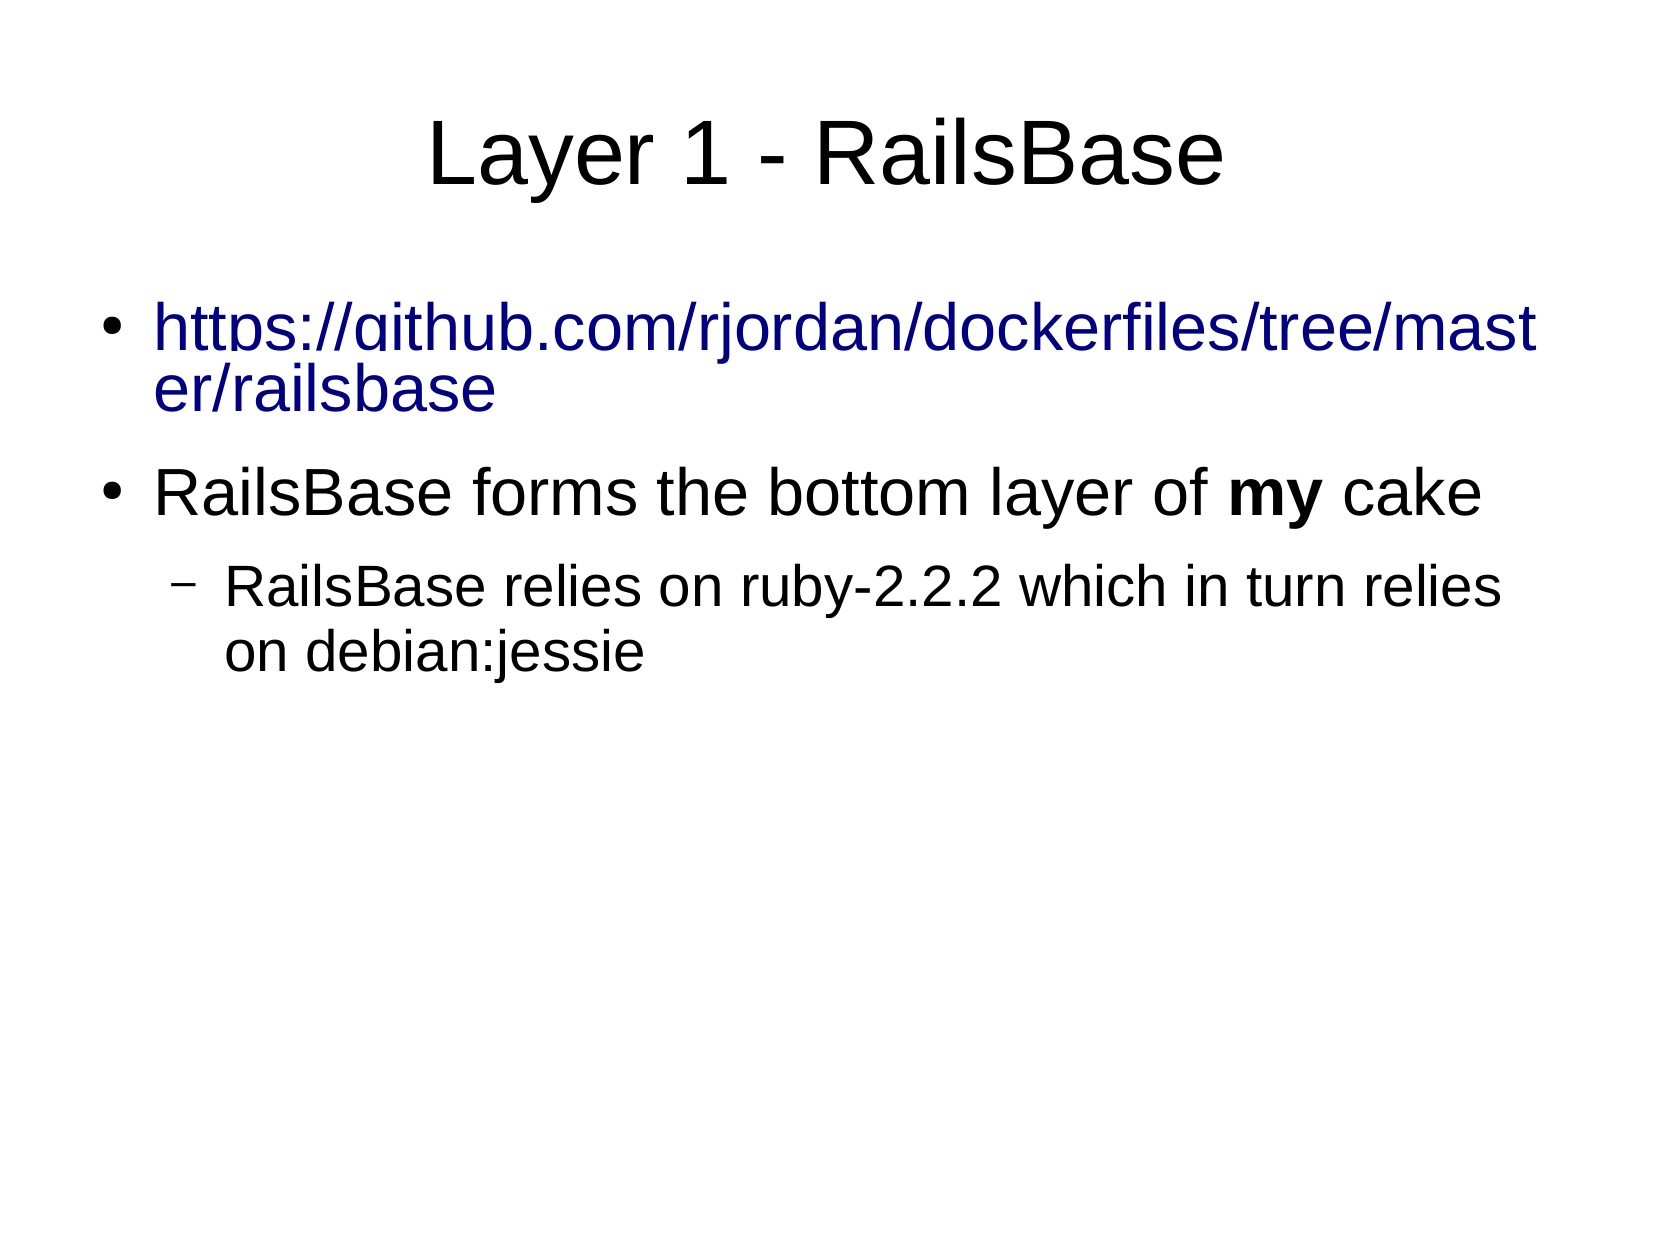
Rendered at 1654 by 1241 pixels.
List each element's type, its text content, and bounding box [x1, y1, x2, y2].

list https://github.com/rjordan/dockerfiles/tree/master/railsbase RailsBase forms the bottom layer of my cake RailsBase relies on ruby-2.2.2 which in turn relies on debian:jessie [82, 290, 1571, 1010]
title Layer 1 - RailsBase [82, 49, 1571, 257]
